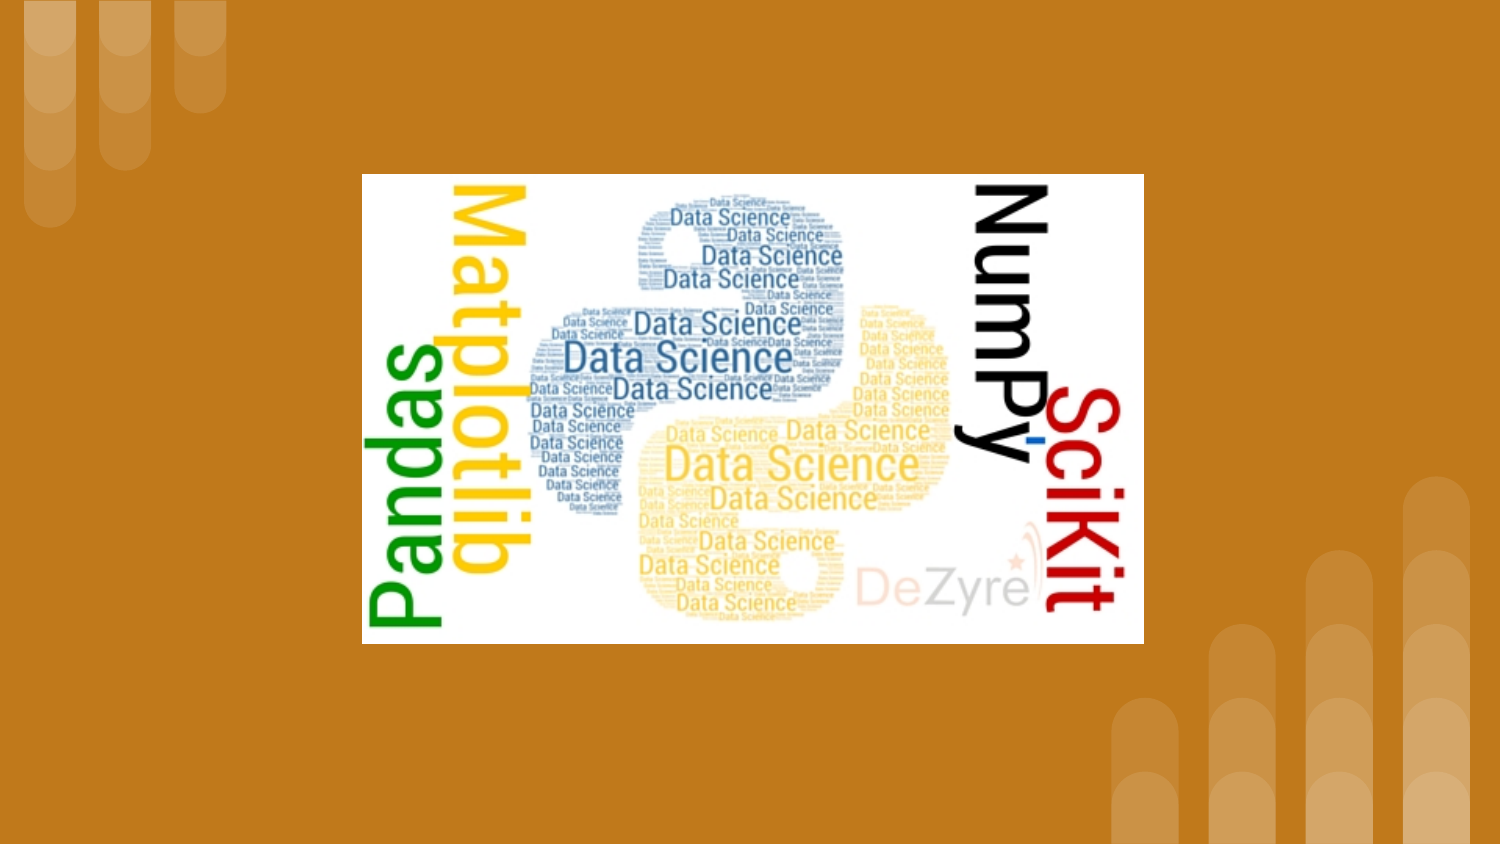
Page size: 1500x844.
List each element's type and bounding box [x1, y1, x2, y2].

picture [362, 174, 1144, 644]
